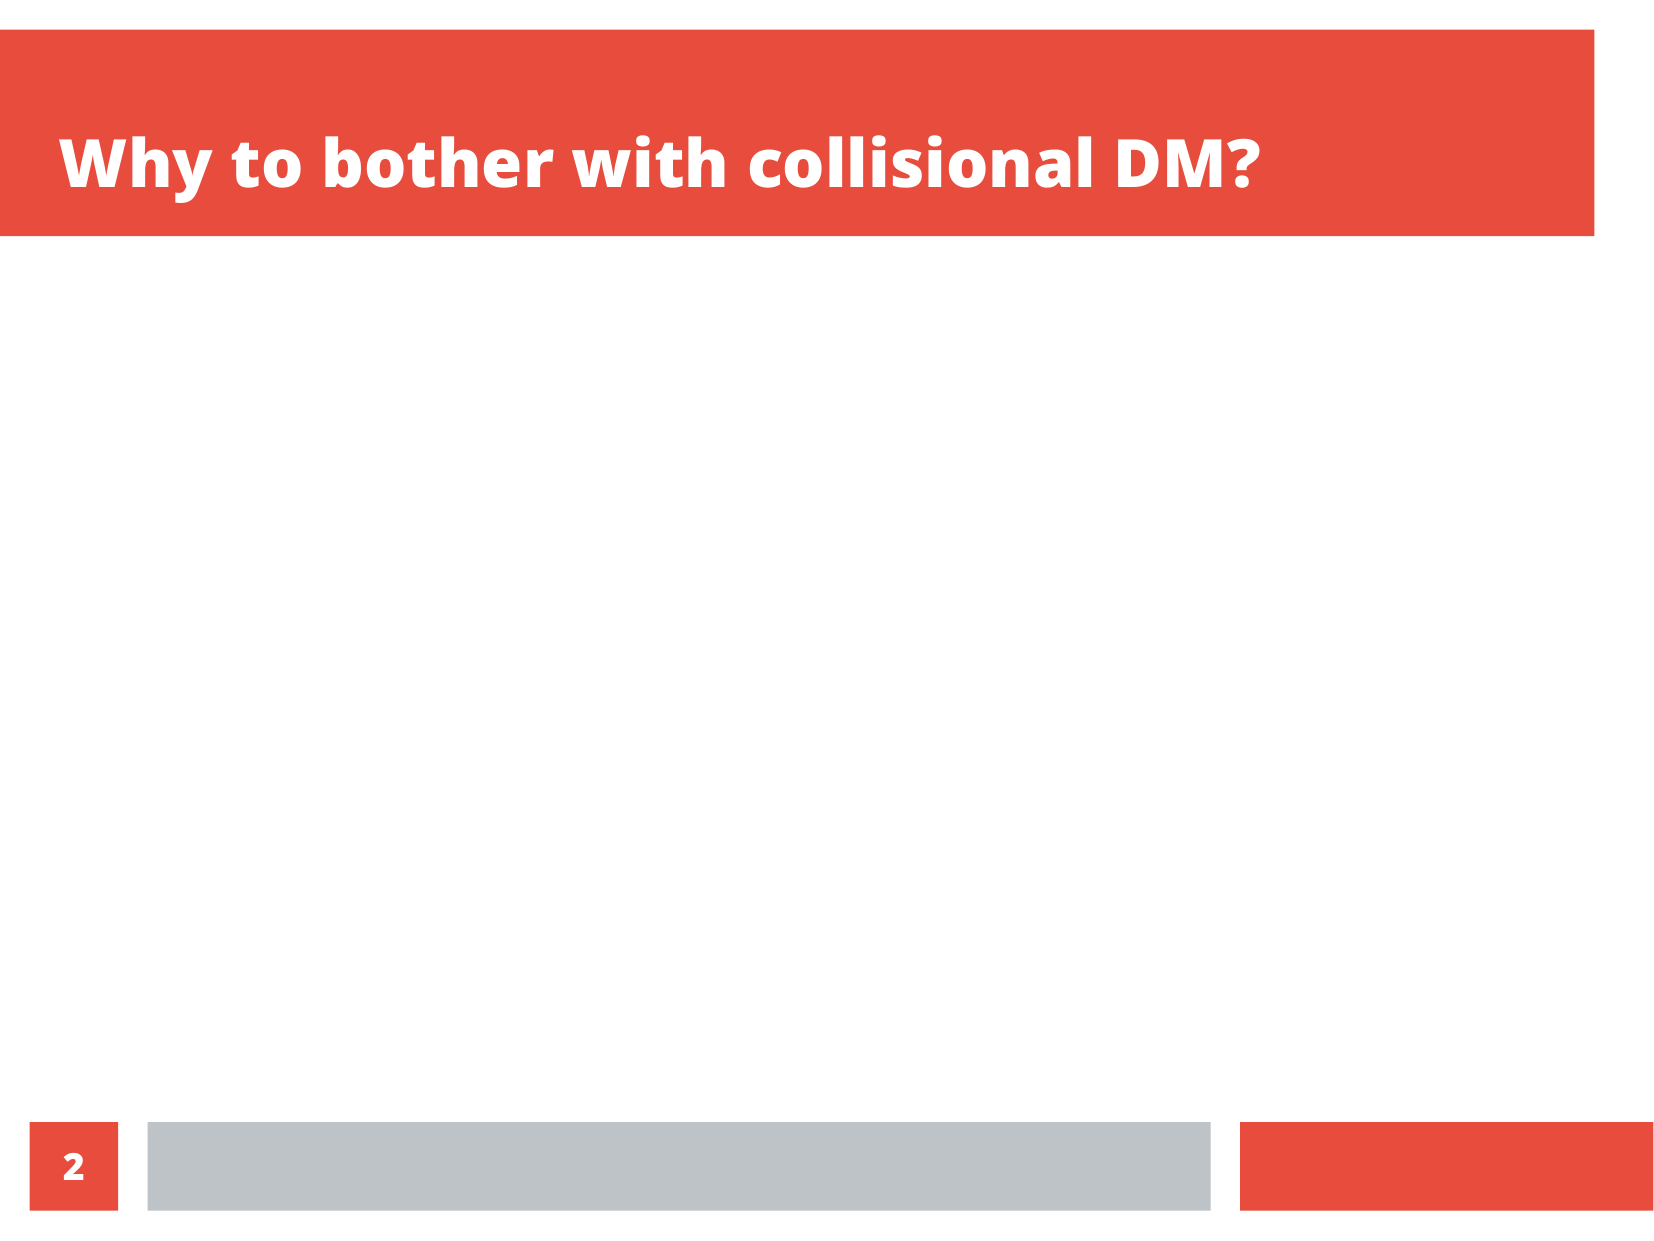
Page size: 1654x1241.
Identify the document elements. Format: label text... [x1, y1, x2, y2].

title Why to bother with collisional DM? [59, 59, 1595, 207]
